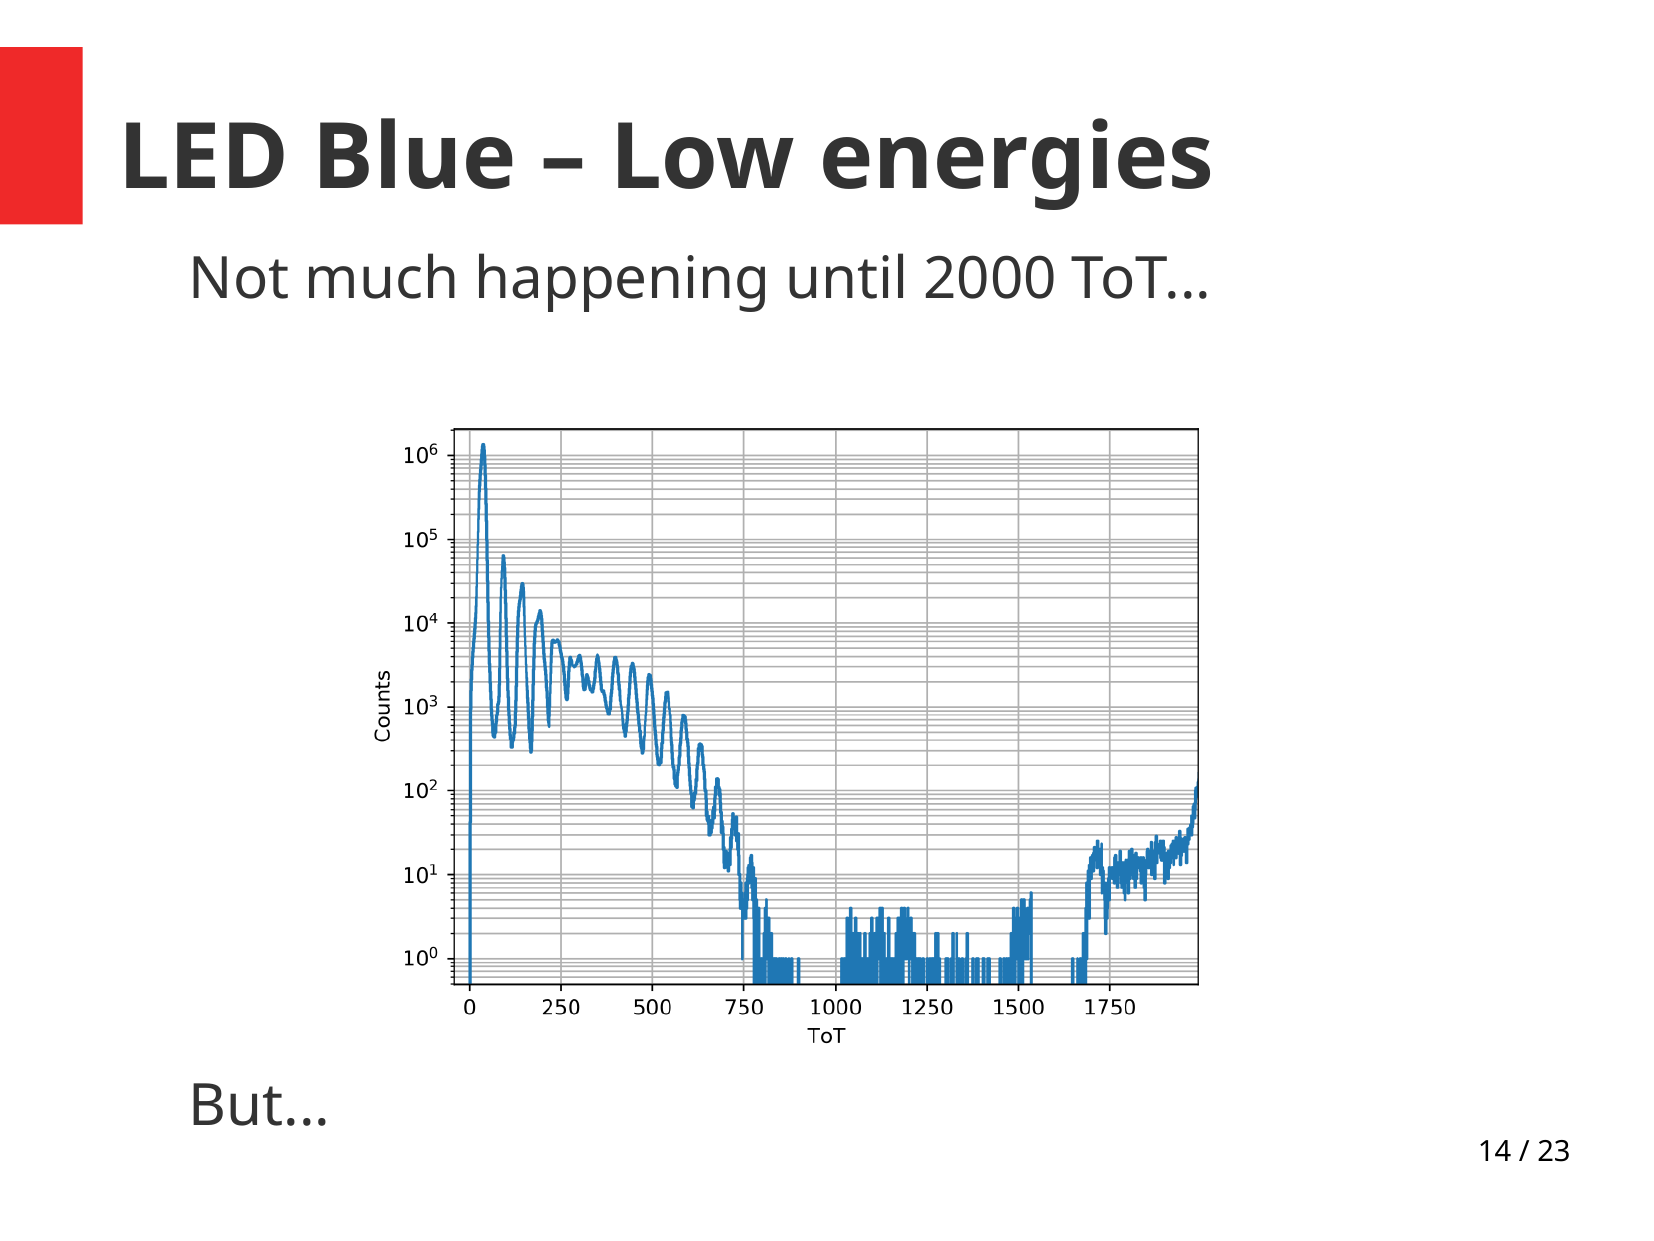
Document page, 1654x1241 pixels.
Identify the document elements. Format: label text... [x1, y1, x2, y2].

list Not much happening until 2000 ToT... [118, 236, 1536, 367]
picture [334, 342, 1294, 1063]
list But... [118, 1062, 1536, 1193]
title LED Blue – Low energies [118, 49, 1571, 257]
